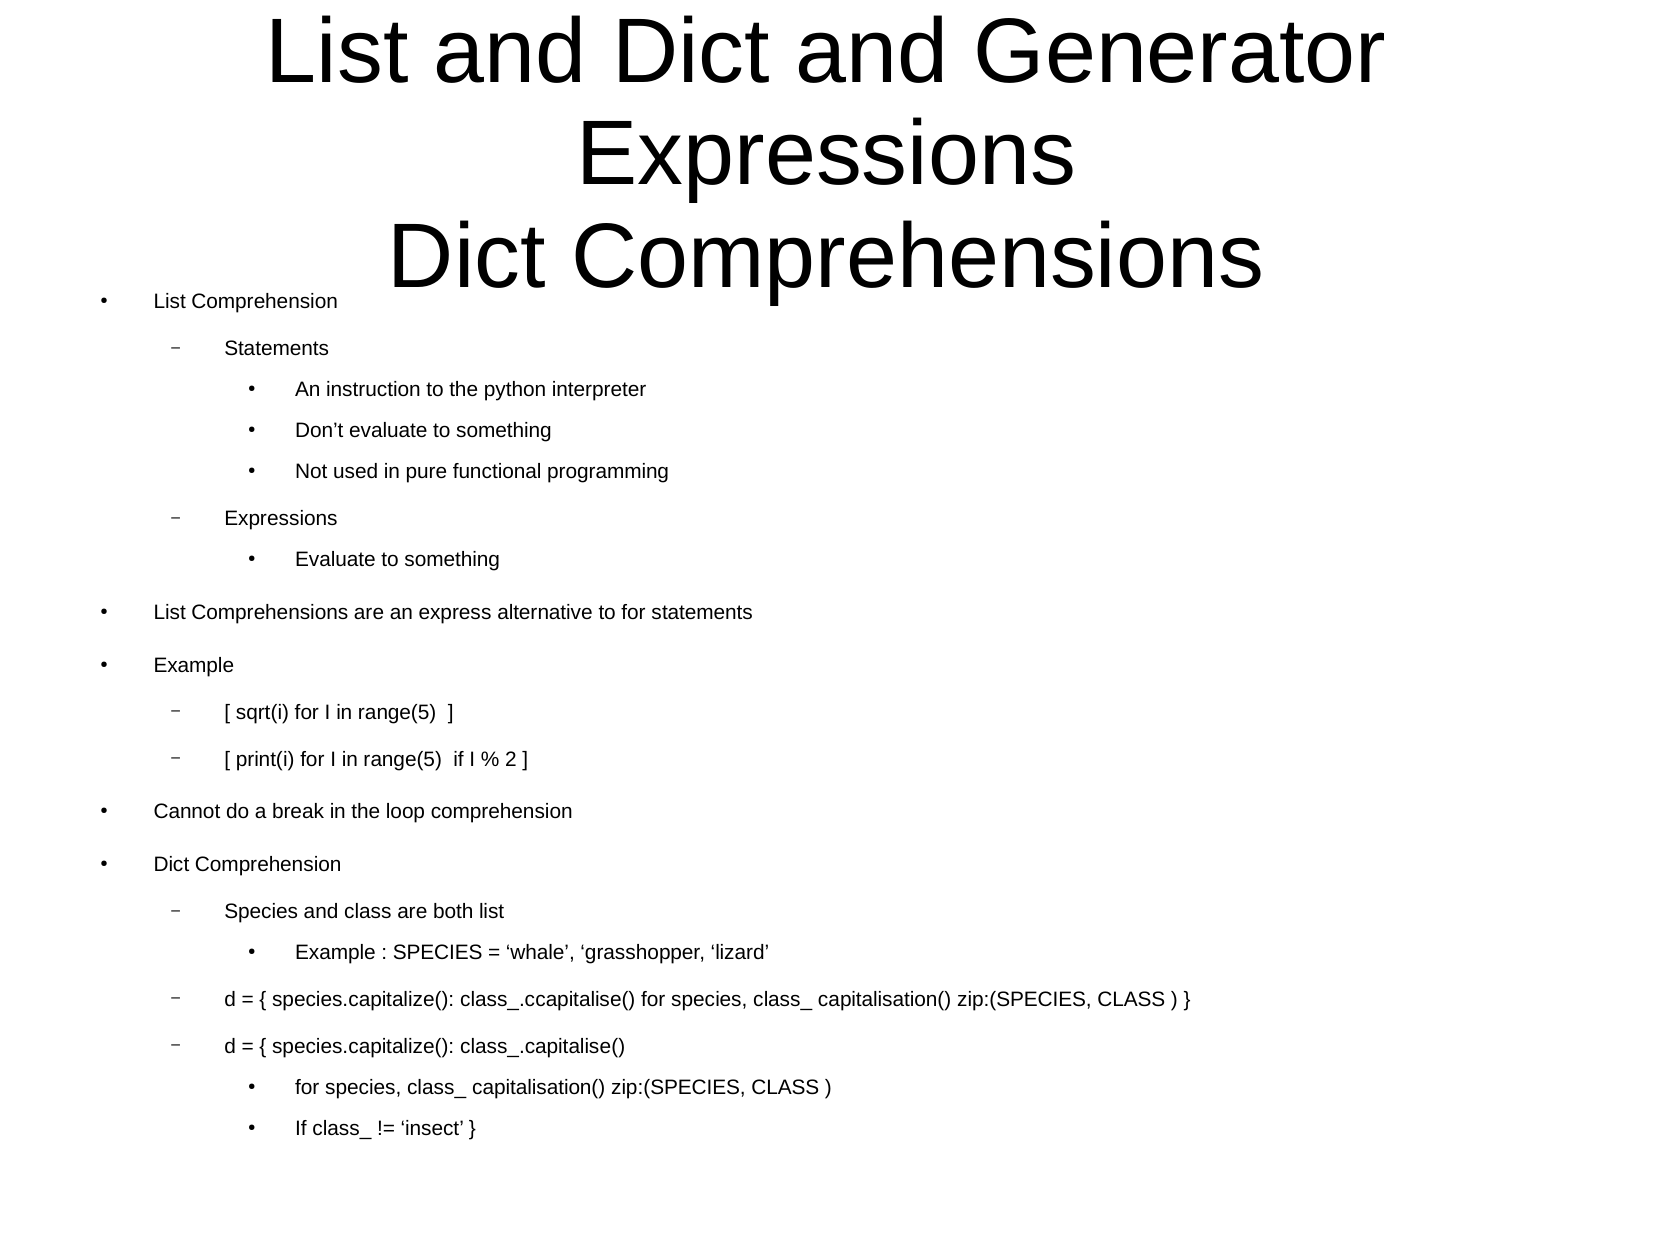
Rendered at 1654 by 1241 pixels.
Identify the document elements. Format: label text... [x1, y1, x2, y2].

list List Comprehension Statements An instruction to the python interpreter Don’t evaluate to something Not used in pure functional programming Expressions Evaluate to something List Comprehensions are an express alternative to for statements Example [ sqrt(i) for I in range(5) ] [ print(i) for I in range(5) if I % 2 ] Cannot do a break in the loop comprehension Dict Comprehension Species and class are both list Example : SPECIES = ‘whale’, ‘grasshopper, ‘lizard’ d = { species.capitalize(): class_.ccapitalise() for species, class_ capitalisation() zip:(SPECIES, CLASS ) } d = { species.capitalize(): class_.capitalise() for species, class_ capitalisation() zip:(SPECIES, CLASS ) If class_ != ‘insect’ } [82, 290, 1571, 1229]
title List and Dict and Generator Expressions Dict Comprehensions [82, 0, 1571, 290]
